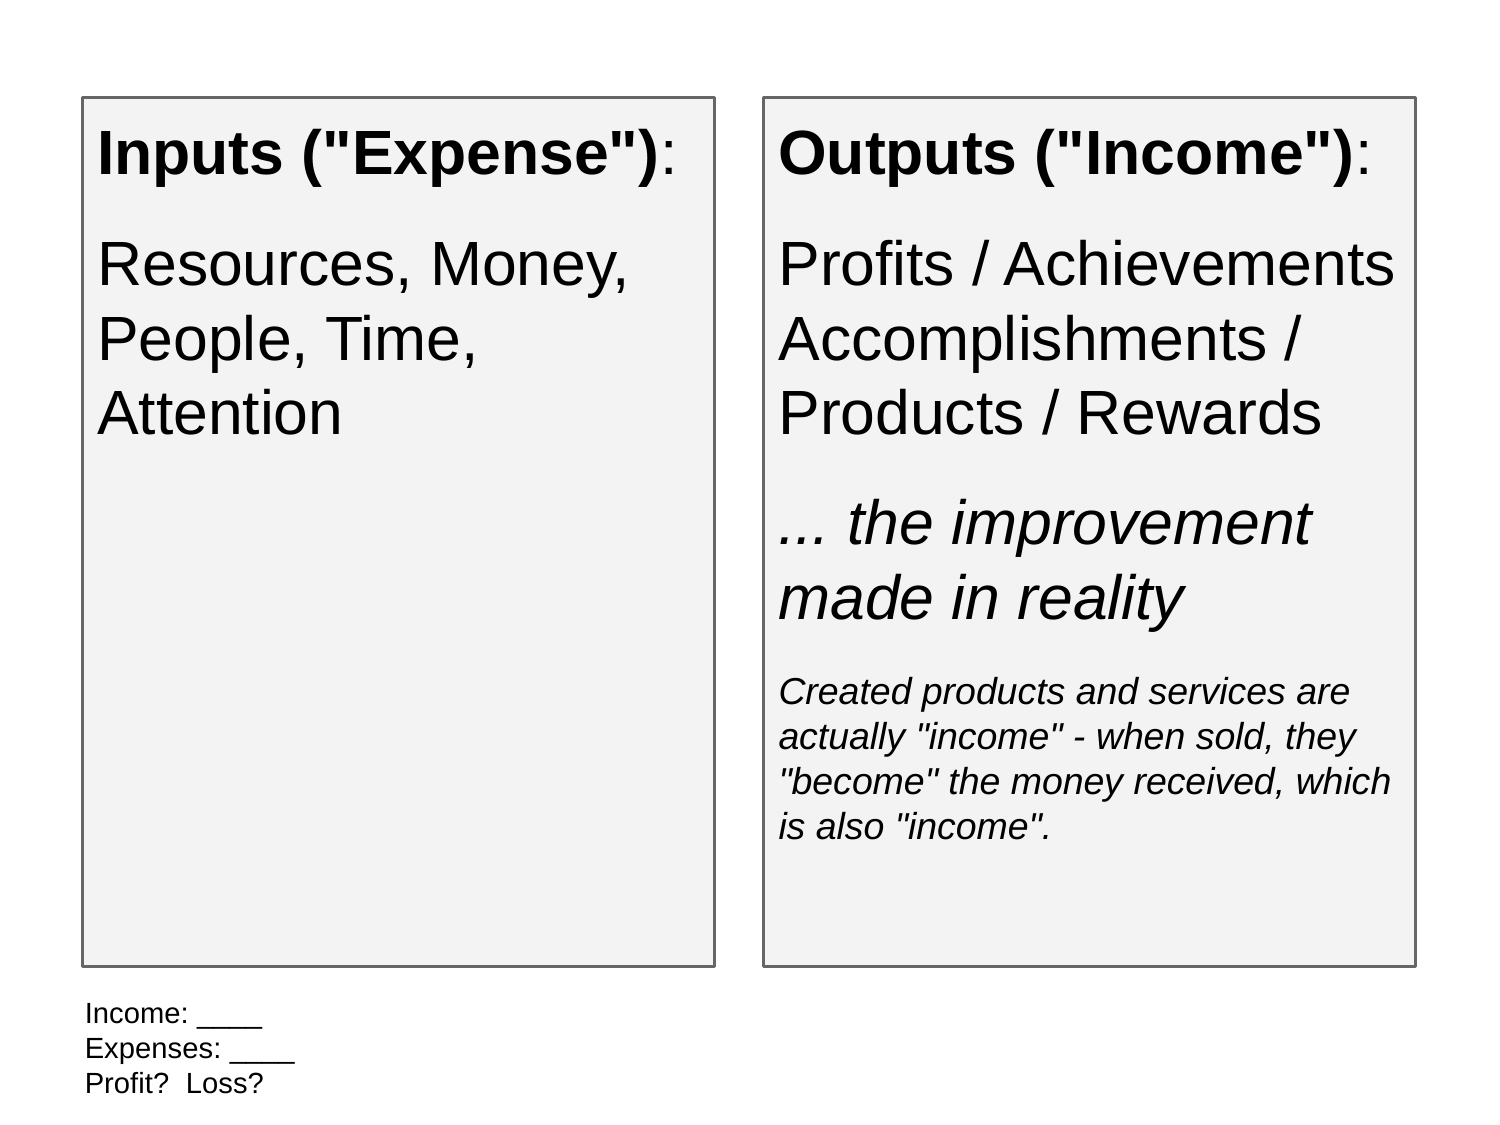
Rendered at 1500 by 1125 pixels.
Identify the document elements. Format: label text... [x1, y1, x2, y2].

text_box Outputs ("Income"): Profits / Achievements Accomplishments / Products / Rewards ... the improvement made in reality Created products and services are actually "income" - when sold, they "become" the money received, which is also "income". [763, 97, 1416, 967]
text_box Income: ____ Expenses: ____ Profit? Loss? [69, 979, 877, 1113]
text_box Inputs ("Expense"): Resources, Money, People, Time, Attention [82, 97, 715, 967]
